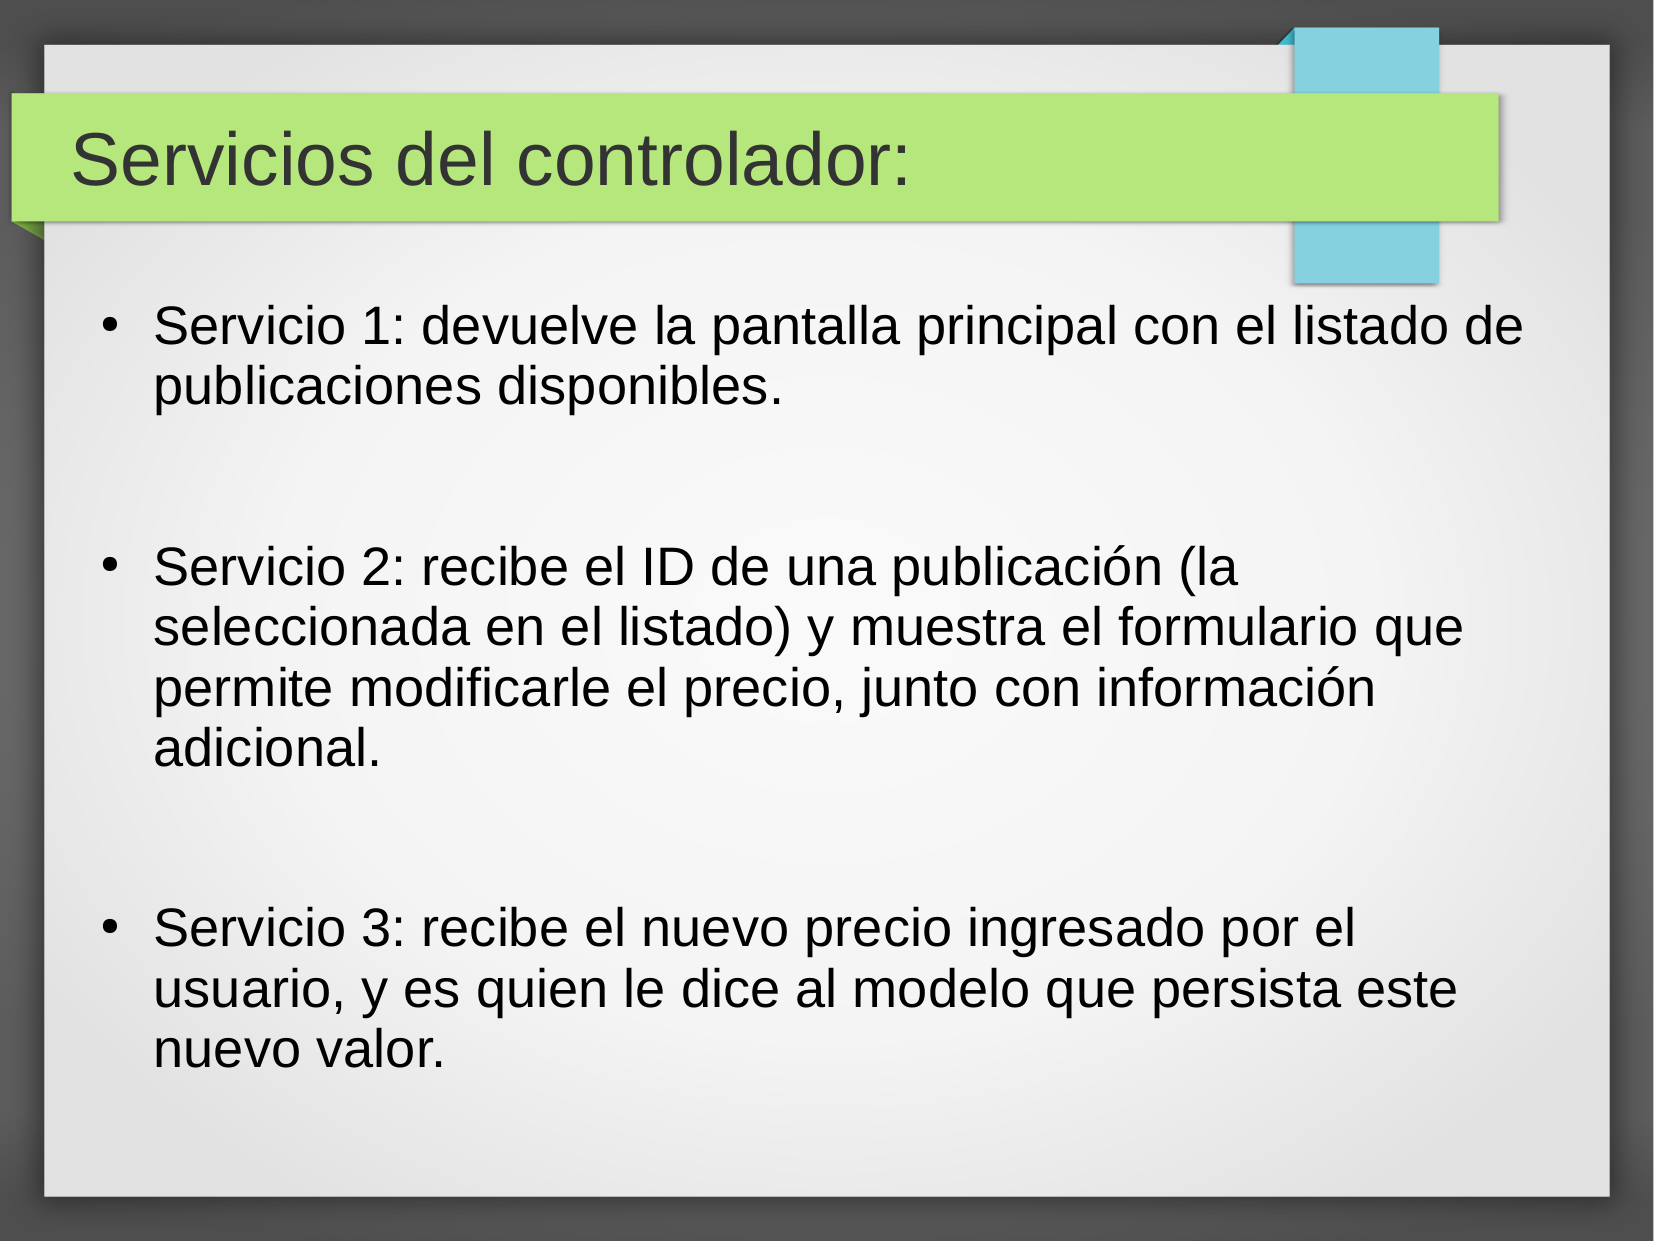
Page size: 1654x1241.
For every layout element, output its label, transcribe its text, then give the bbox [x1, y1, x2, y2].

picture [0, 0, 1654, 1241]
list Servicio 1: devuelve la pantalla principal con el listado de publicaciones disponibles. Servicio 2: recibe el ID de una publicación (la seleccionada en el listado) y muestra el formulario que permite modificarle el precio, junto con información adicional. Servicio 3: recibe el nuevo precio ingresado por el usuario, y es quien le dice al modelo que persista este nuevo valor. [82, 295, 1538, 1158]
title Servicios del controlador: [70, 106, 1229, 213]
